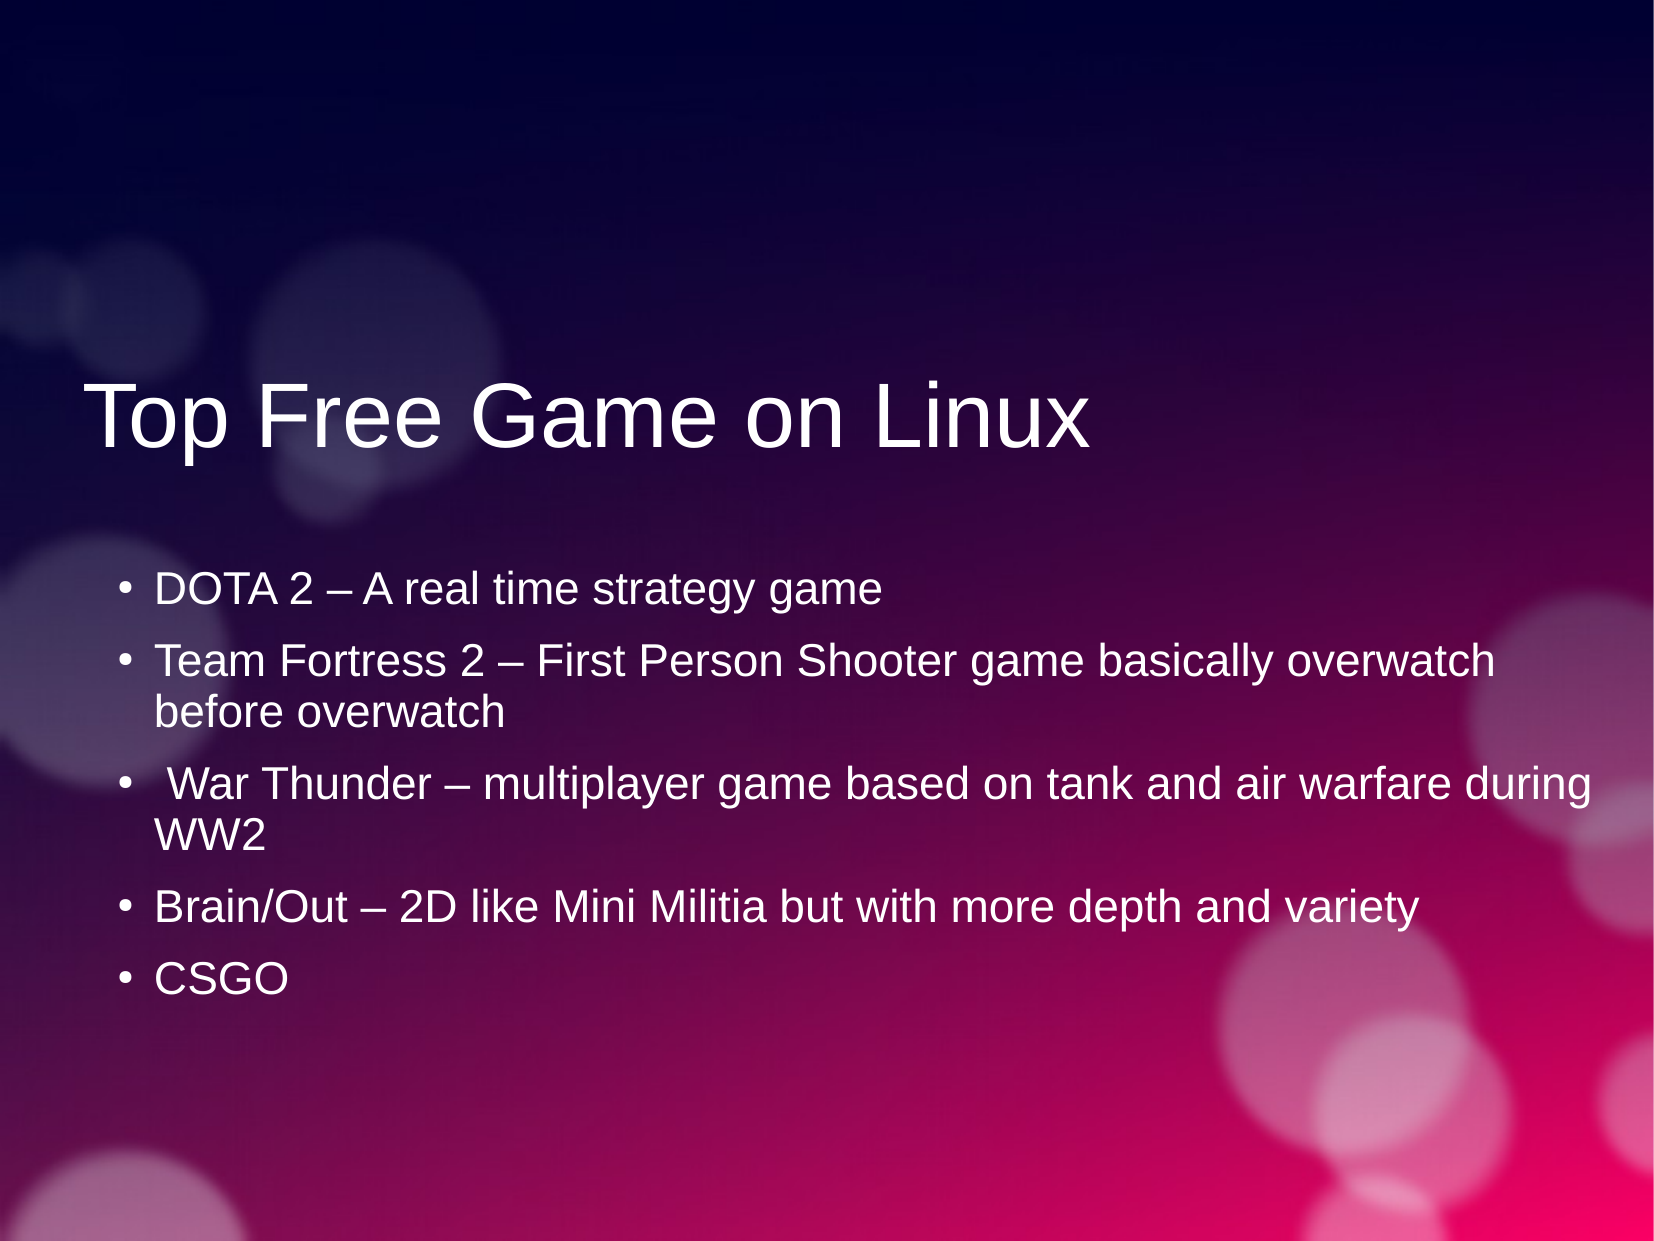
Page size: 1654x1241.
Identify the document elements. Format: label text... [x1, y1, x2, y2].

list DOTA 2 – A real time strategy game Team Fortress 2 – First Person Shooter game basically overwatch before overwatch War Thunder – multiplayer game based on tank and air warfare during WW2 Brain/Out – 2D like Mini Militia but with more depth and variety CSGO [105, 562, 1594, 1006]
picture [0, 0, 1654, 1241]
title Top Free Game on Linux [82, 312, 1571, 520]
